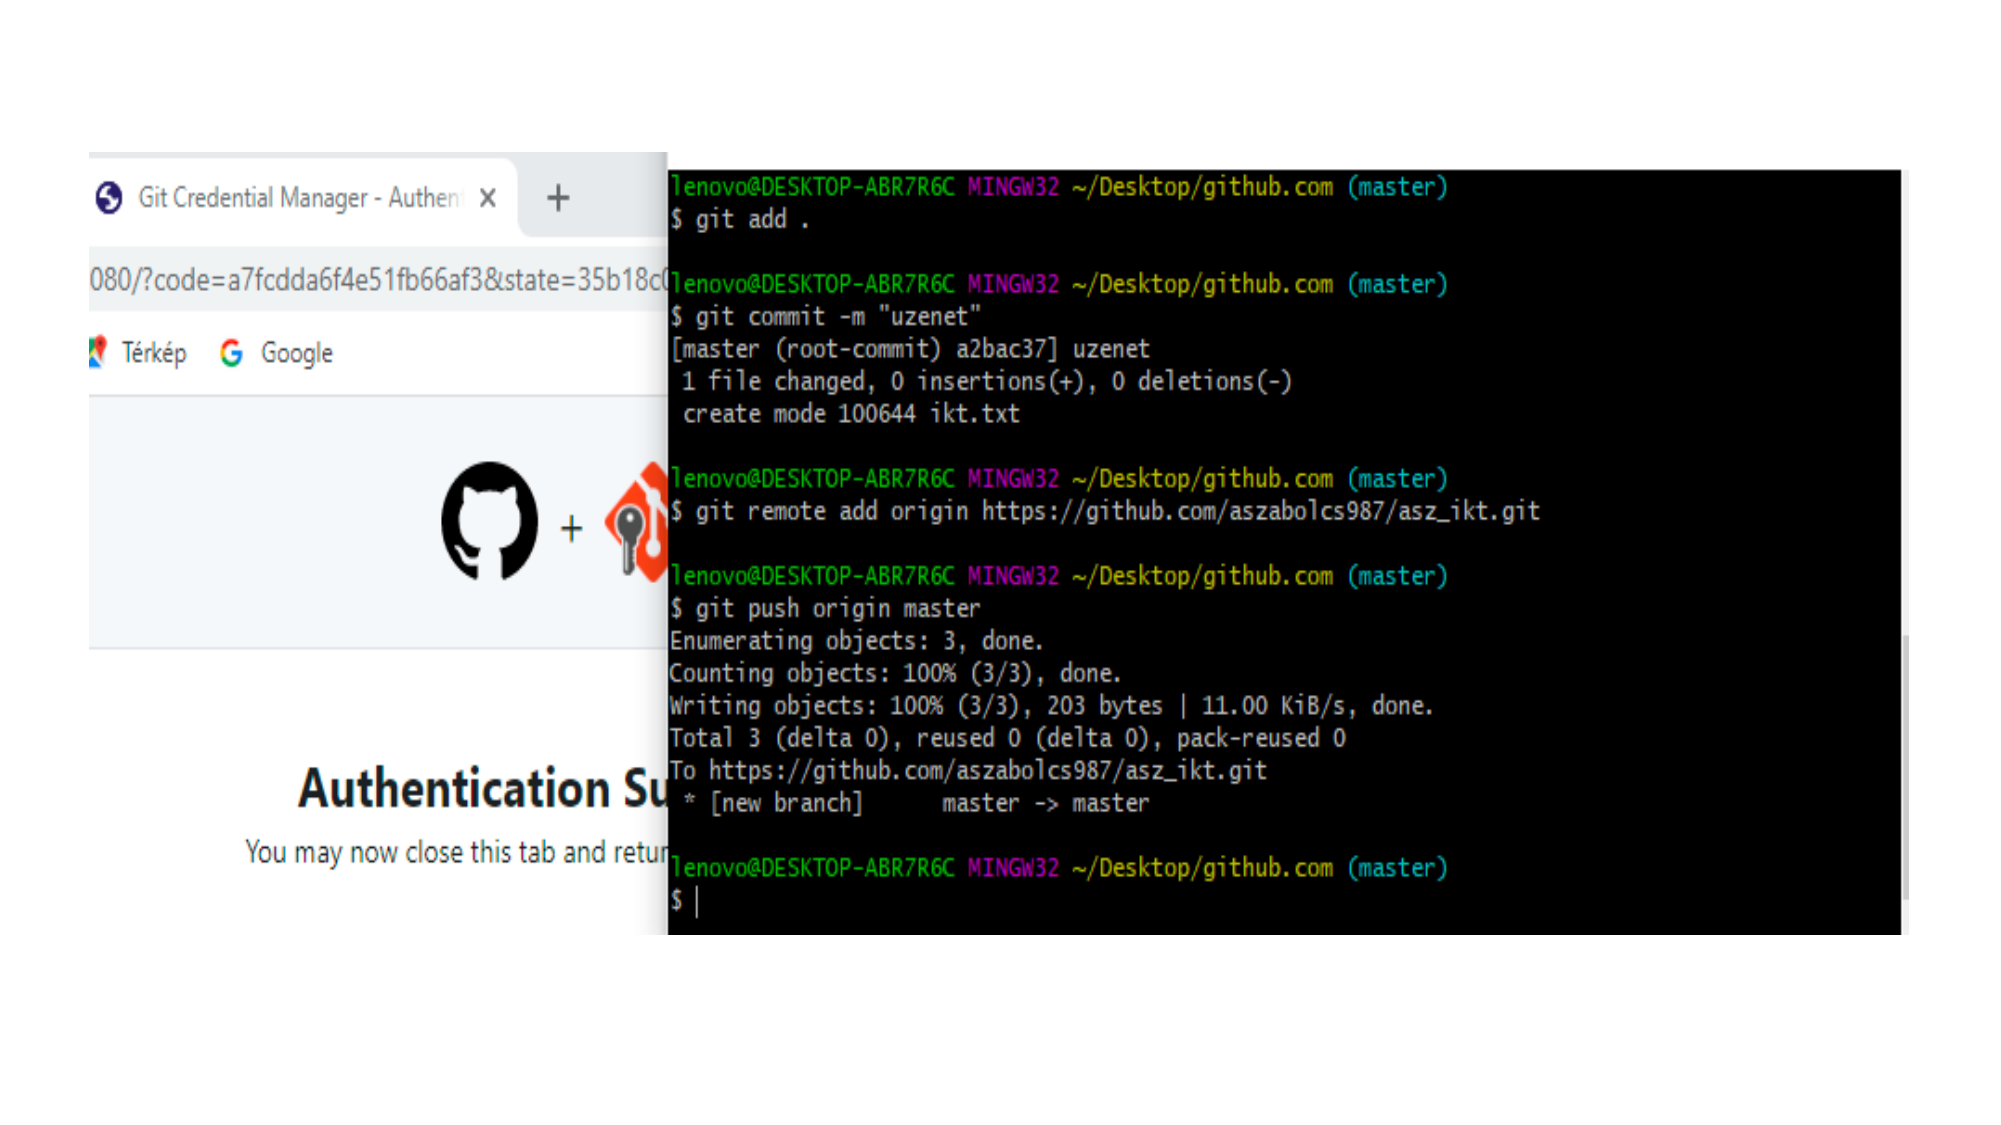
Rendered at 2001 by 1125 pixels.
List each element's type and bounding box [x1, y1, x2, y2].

picture [89, 152, 1909, 935]
